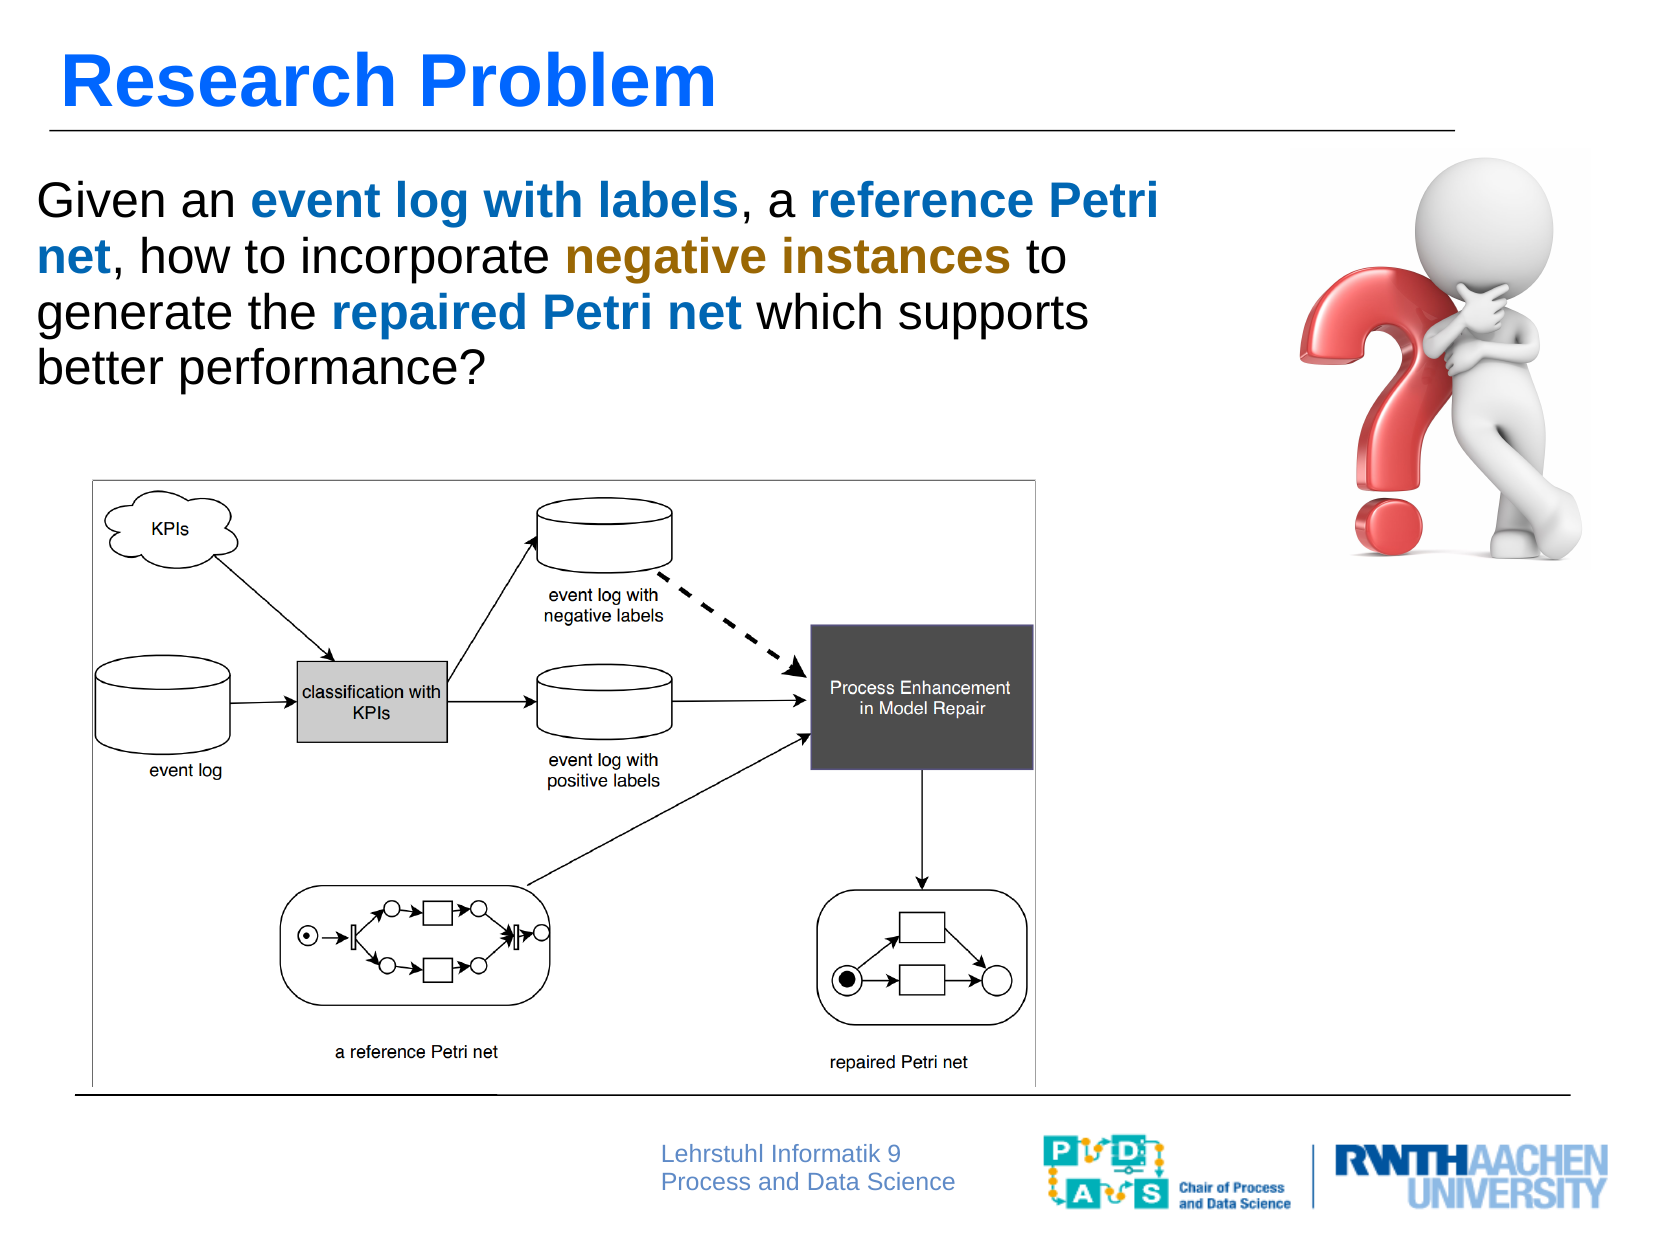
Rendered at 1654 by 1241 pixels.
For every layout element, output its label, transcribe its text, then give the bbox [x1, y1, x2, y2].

picture [1290, 148, 1591, 571]
title Research Problem [60, 30, 1549, 131]
picture [1005, 1090, 1647, 1241]
picture [92, 479, 1036, 1087]
text_box Given an event log with labels, a reference Petri net, how to incorporate negative instances to generate the repaired Petri net which supports better performance? [21, 165, 1231, 403]
